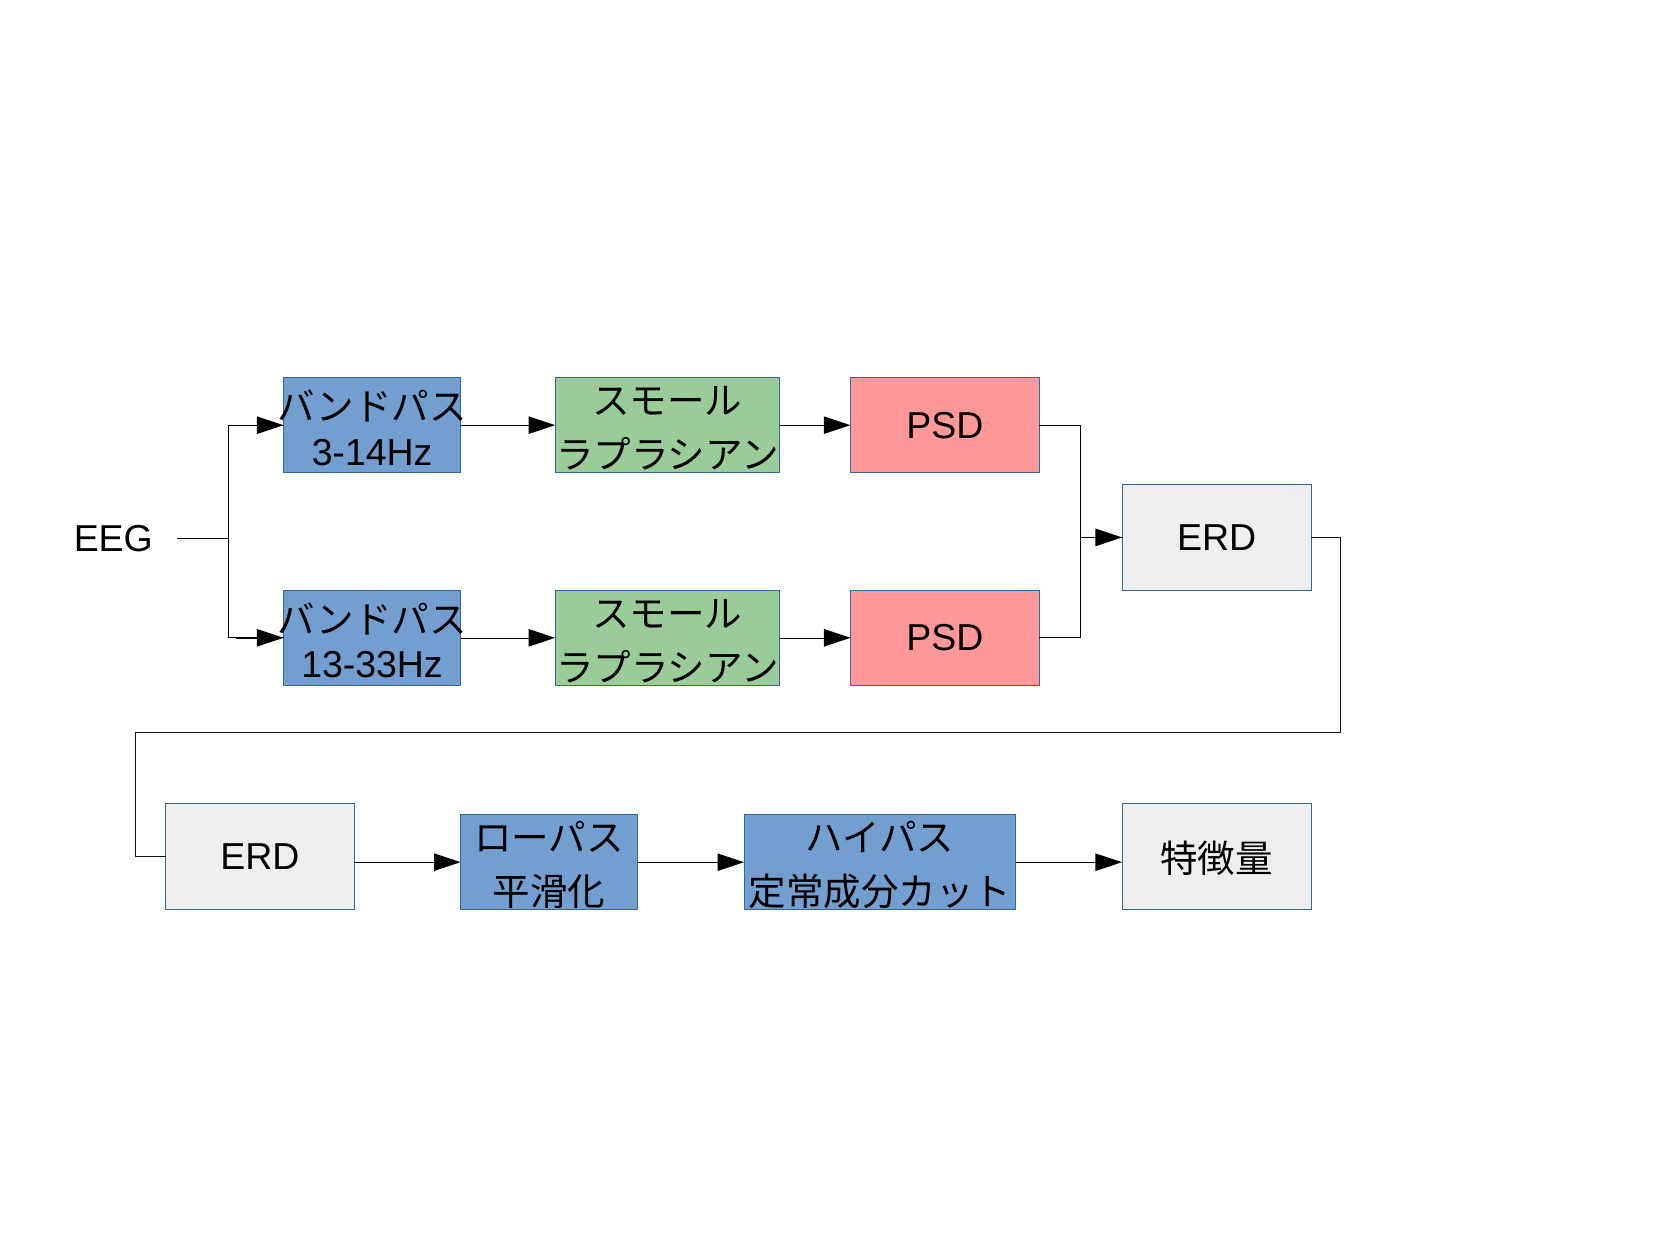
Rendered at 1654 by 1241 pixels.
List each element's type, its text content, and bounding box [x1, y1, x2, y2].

text_box PSD [850, 377, 1040, 473]
text_box PSD [850, 590, 1040, 686]
text_box バンドパス 13-33Hz [283, 590, 461, 686]
text_box ローパス 平滑化 [460, 814, 638, 910]
text_box ERD [1122, 484, 1312, 591]
text_box スモール ラプラシアン [555, 377, 780, 473]
text_box ERD [165, 803, 355, 910]
text_box EEG [59, 510, 178, 567]
text_box スモール ラプラシアン [555, 590, 780, 686]
text_box バンドパス 3-14Hz [283, 377, 461, 473]
text_box ハイパス 定常成分カット [744, 814, 1016, 910]
text_box 特徴量 [1122, 803, 1312, 910]
